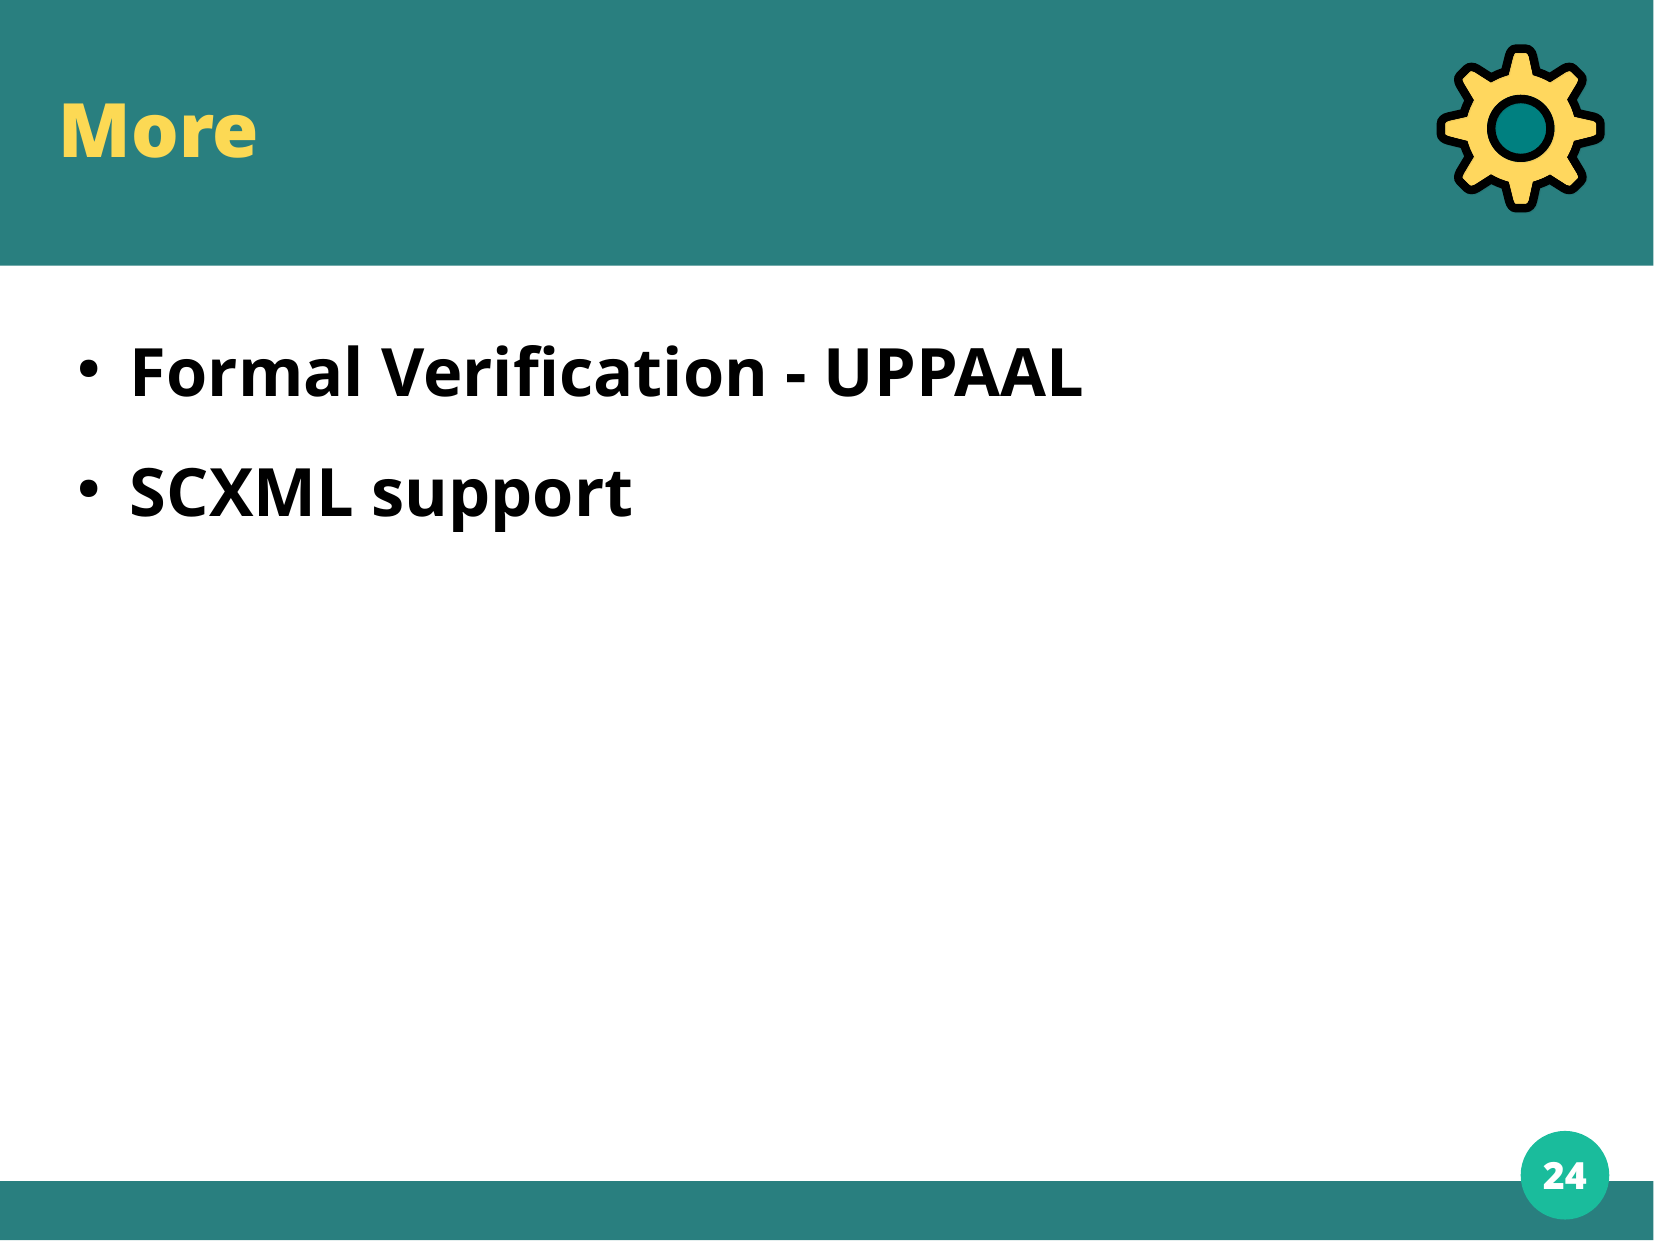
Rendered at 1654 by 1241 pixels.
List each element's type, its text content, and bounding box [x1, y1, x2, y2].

title More [59, 49, 1595, 207]
list Formal Verification - UPPAAL SCXML support [59, 324, 1595, 1152]
